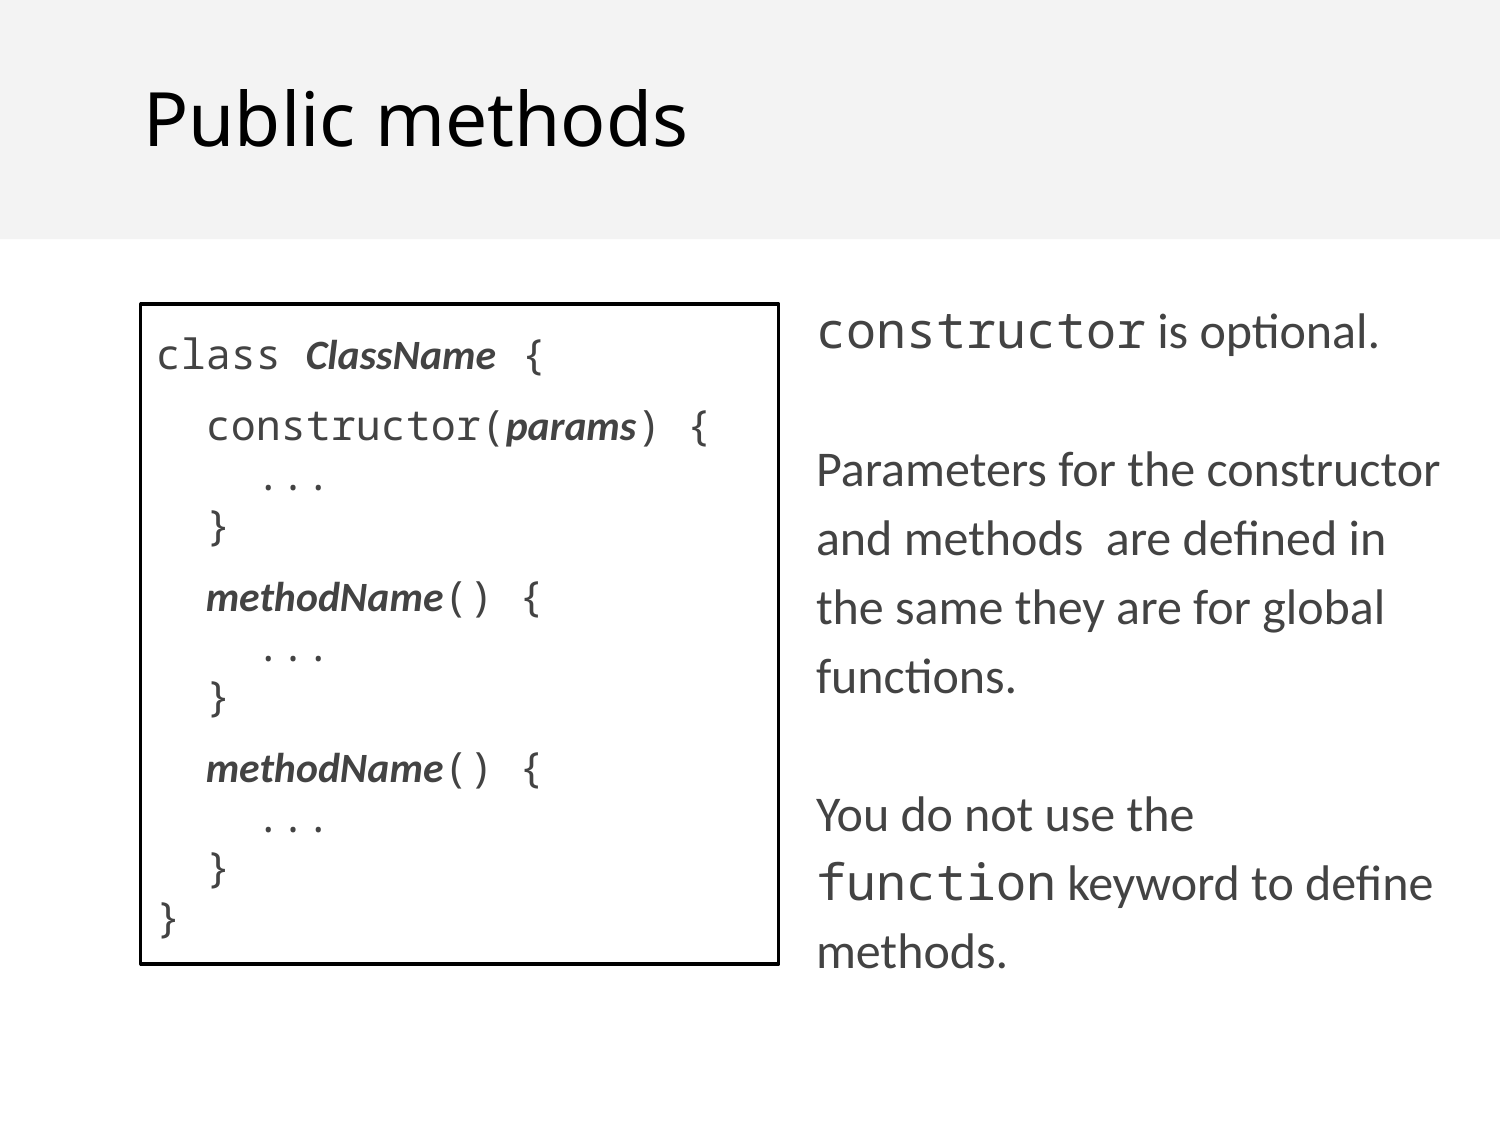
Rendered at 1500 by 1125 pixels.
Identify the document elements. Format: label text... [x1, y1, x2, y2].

title Public methods [128, 56, 1372, 183]
text_box class ClassName { constructor(params) { ... } methodName() { ... } methodName() { ... } } [140, 303, 779, 965]
list constructor is optional. Parameters for the constructor and methods are defined in the same they are for global functions. You do not use the function keyword to define methods. [801, 304, 1459, 965]
